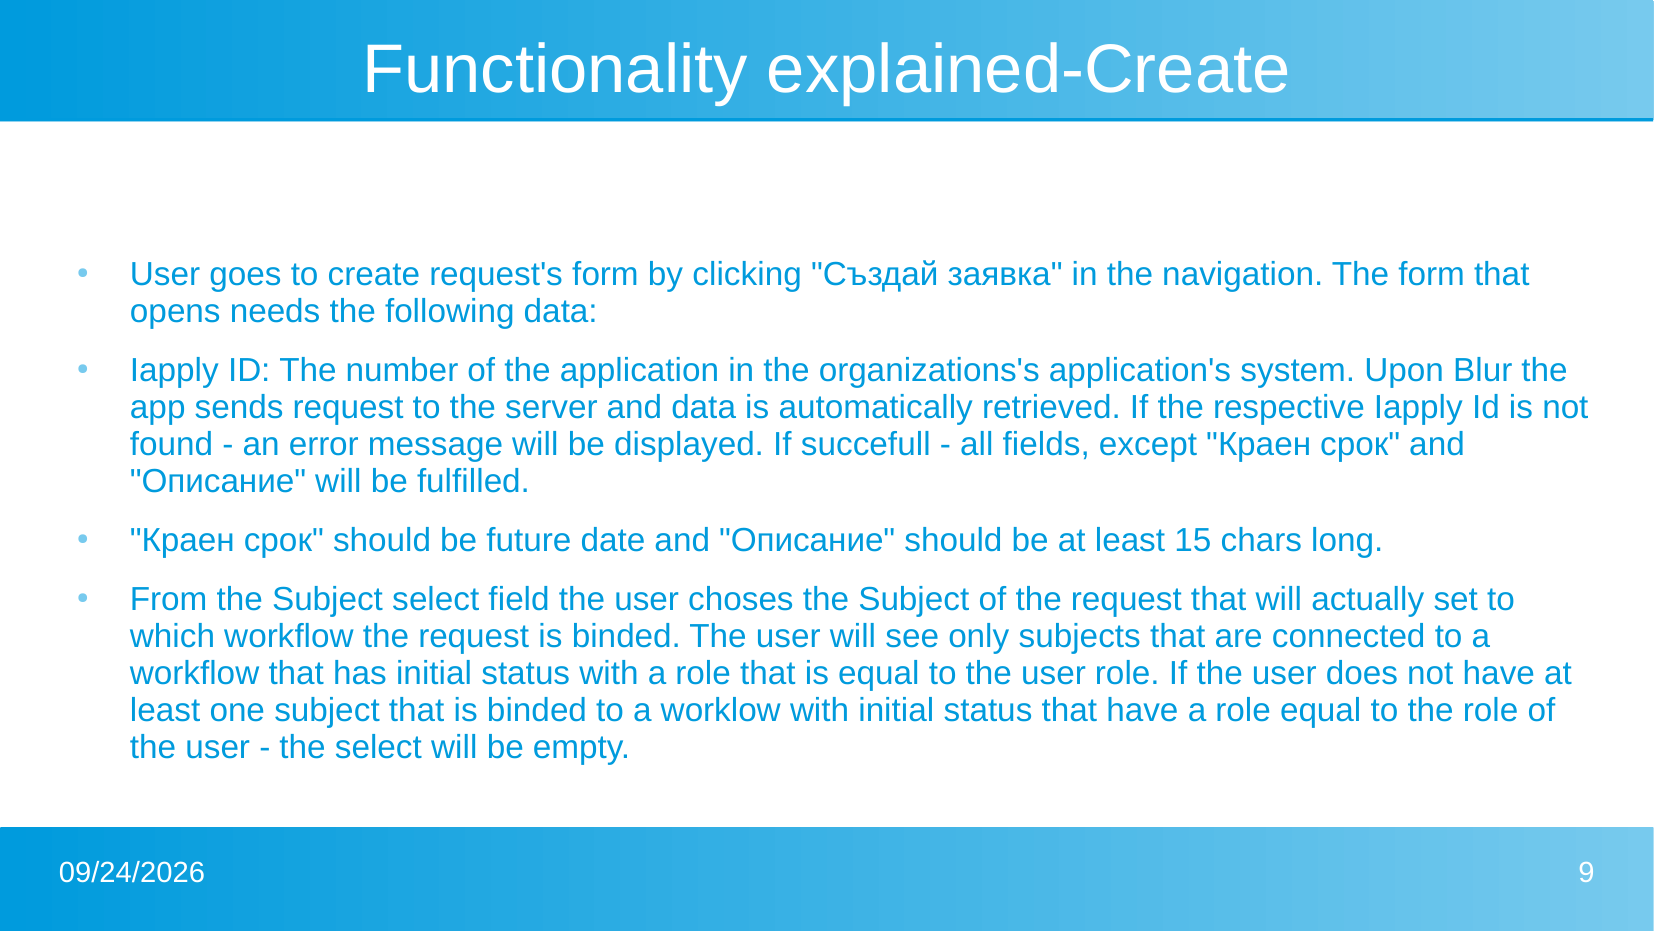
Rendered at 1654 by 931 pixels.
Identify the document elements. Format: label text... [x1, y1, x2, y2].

title Functionality explained-Create [59, 29, 1595, 108]
list User goes to create request's form by clicking "Създай заявка" in the navigation. The form that opens needs the following data: Iapply ID: The number of the application in the organizations's application's system. Upon Blur the app sends request to the server and data is automatically retrieved. If the respective Iapply Id is not found - an error message will be displayed. If succefull - all fields, except "Краен срок" and "Описание" will be fulfilled. "Краен срок" should be future date and "Описание" should be at least 15 chars long. From the Subject select field the user choses the Subject of the request that will actually set to which workflow the request is binded. The user will see only subjects that are connected to a workflow that has initial status with a role that is equal to the user role. If the user does not have at least one subject that is binded to a worklow with initial status that have a role equal to the role of the user - the select will be empty. [59, 177, 1595, 768]
